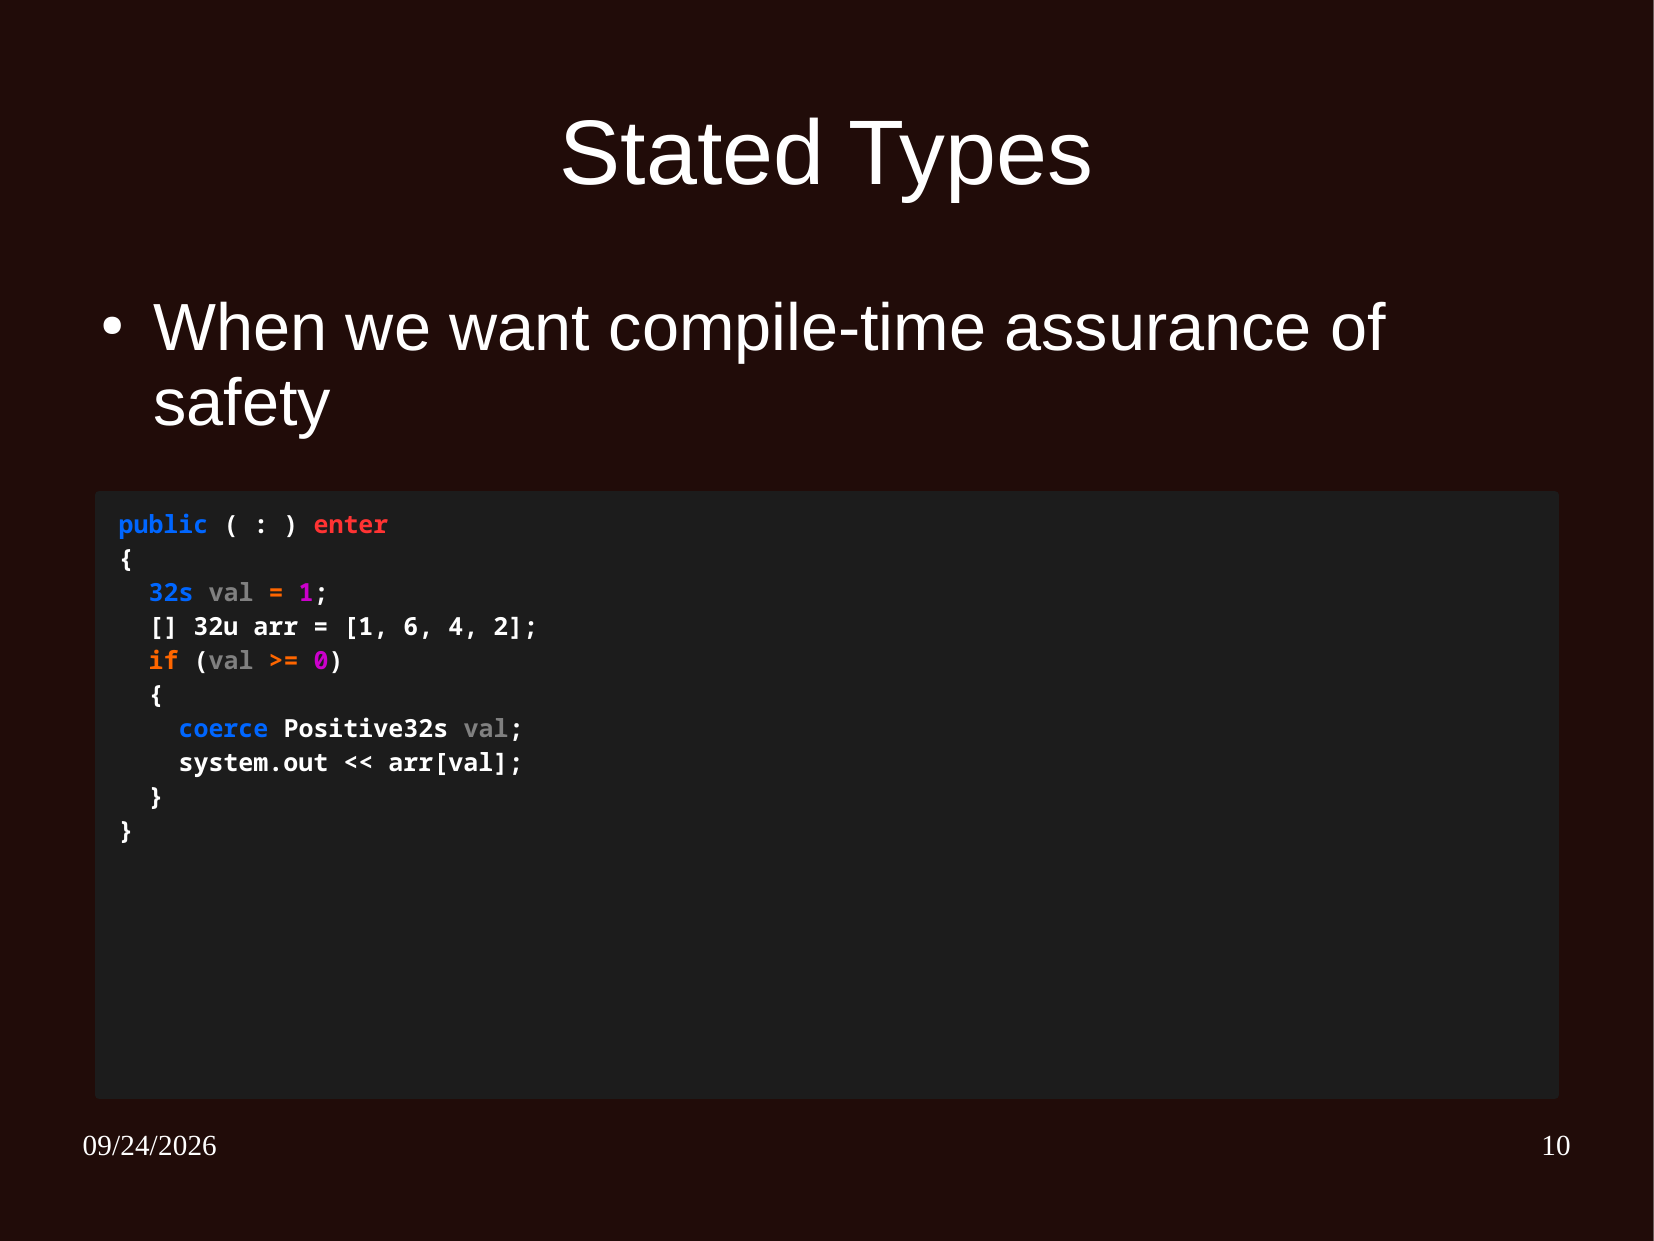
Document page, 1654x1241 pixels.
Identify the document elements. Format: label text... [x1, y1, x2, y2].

text_box public ( : ) enter { 32s val = 1; [] 32u arr = [1, 6, 4, 2]; if (val >= 0) { coerce Positive32s val; system.out << arr[val]; } } [99, 495, 1555, 1096]
list When we want compile-time assurance of safety [82, 290, 1571, 1010]
picture [0, 0, 1654, 1241]
title Stated Types [82, 49, 1571, 257]
